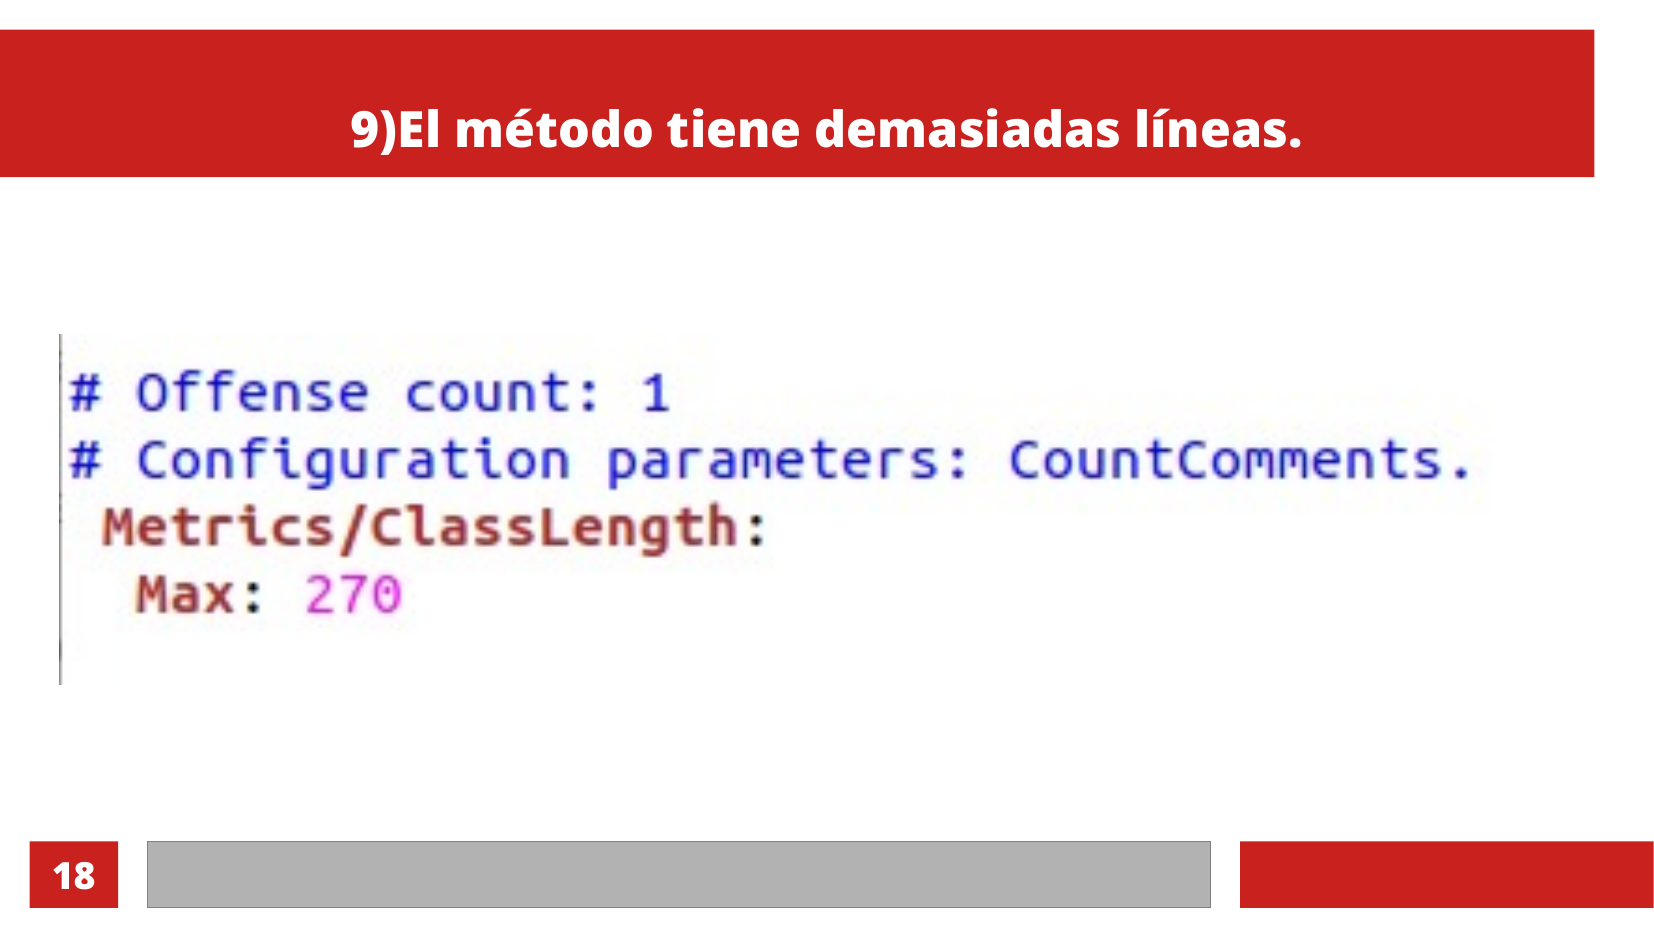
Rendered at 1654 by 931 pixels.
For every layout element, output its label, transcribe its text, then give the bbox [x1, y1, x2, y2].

picture [59, 334, 1565, 685]
title 9)El método tiene demasiadas líneas. [59, 44, 1595, 163]
